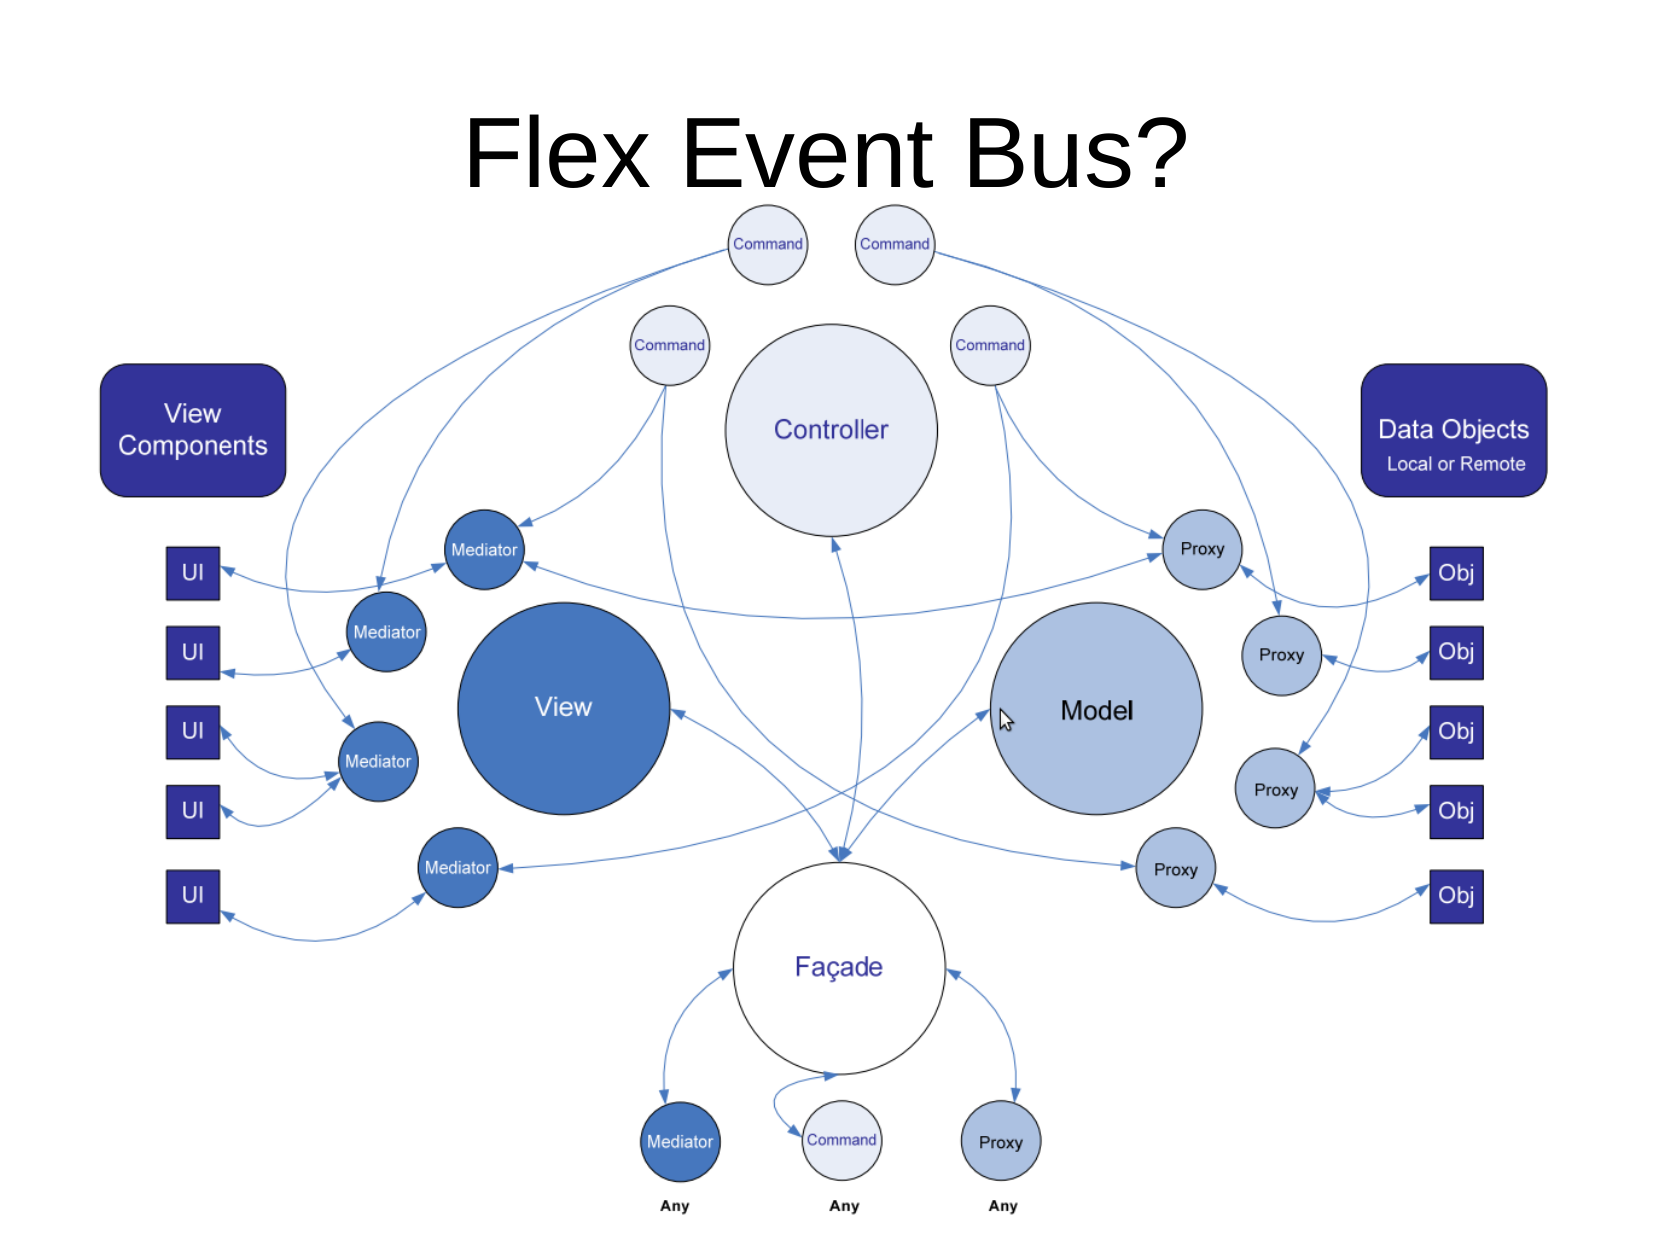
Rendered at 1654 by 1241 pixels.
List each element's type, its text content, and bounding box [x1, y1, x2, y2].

picture [76, 186, 1577, 1228]
title Flex Event Bus? [82, 56, 1571, 250]
